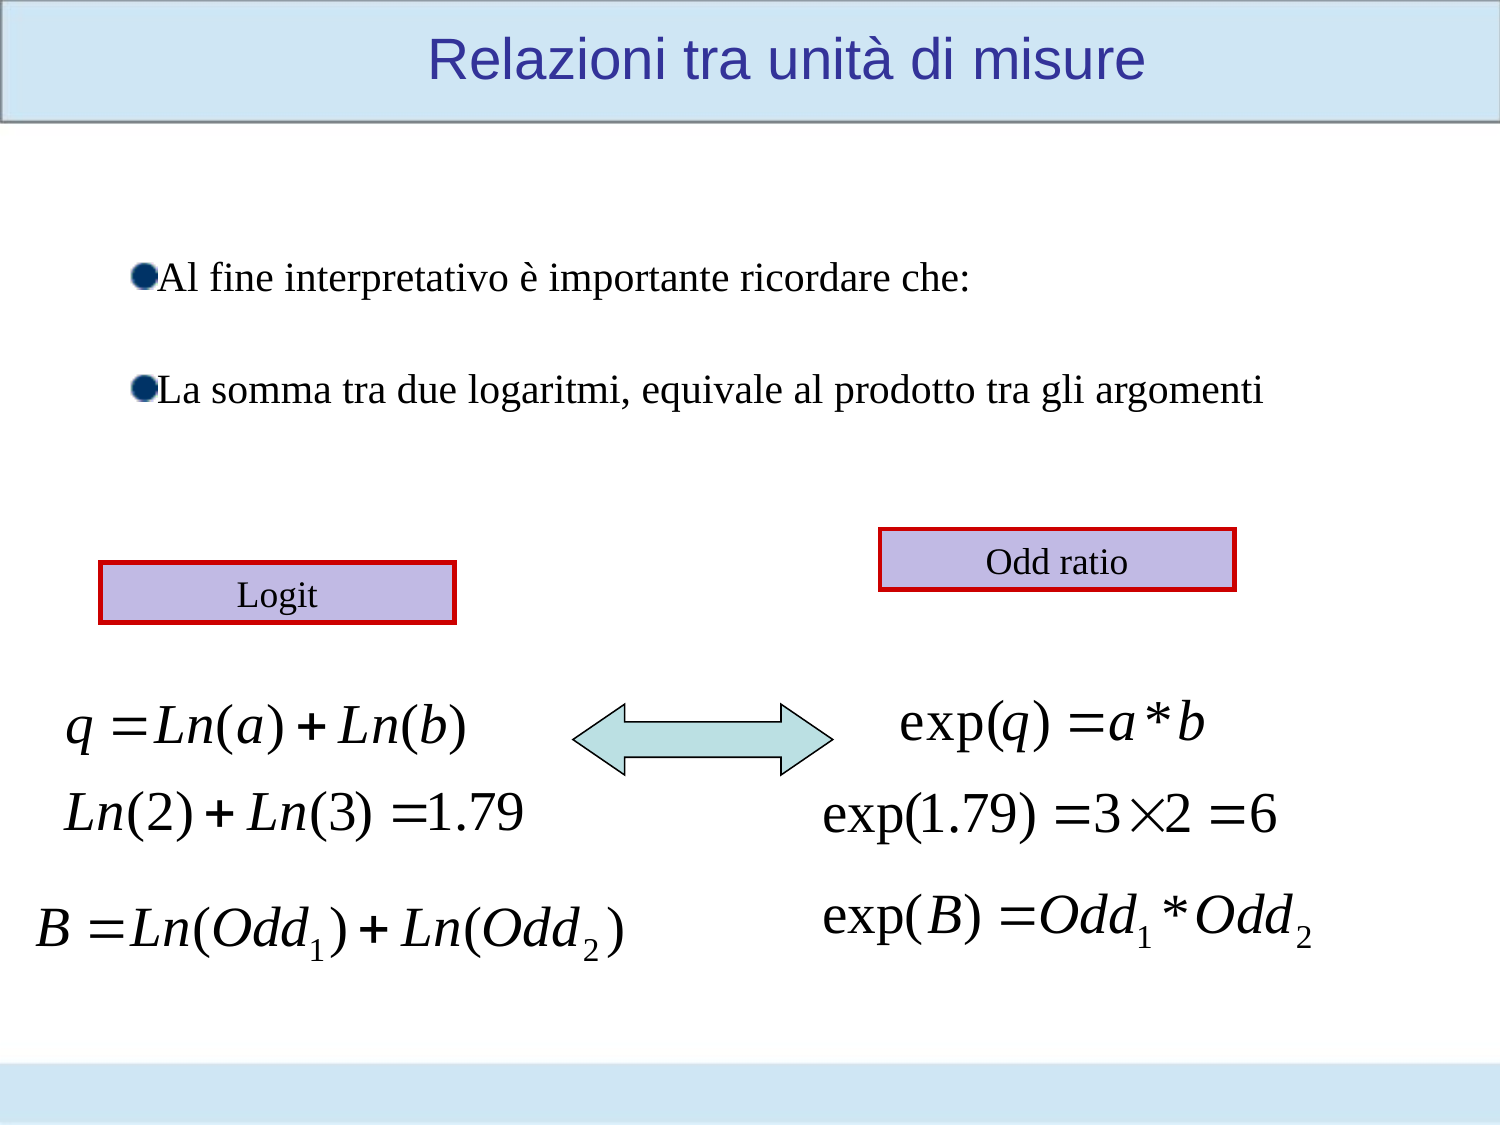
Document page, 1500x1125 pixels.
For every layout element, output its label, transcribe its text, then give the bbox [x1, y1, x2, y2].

title Relazioni tra unità di misure [113, 0, 1463, 158]
text_box Al fine interpretativo è importante ricordare che: La somma tra due logaritmi, equivale al prodotto tra gli argomenti [112, 231, 1400, 420]
text_box [572, 704, 833, 775]
text_box Logit [100, 562, 455, 623]
picture [0, 0, 1500, 1125]
text_box Odd ratio [879, 529, 1235, 590]
